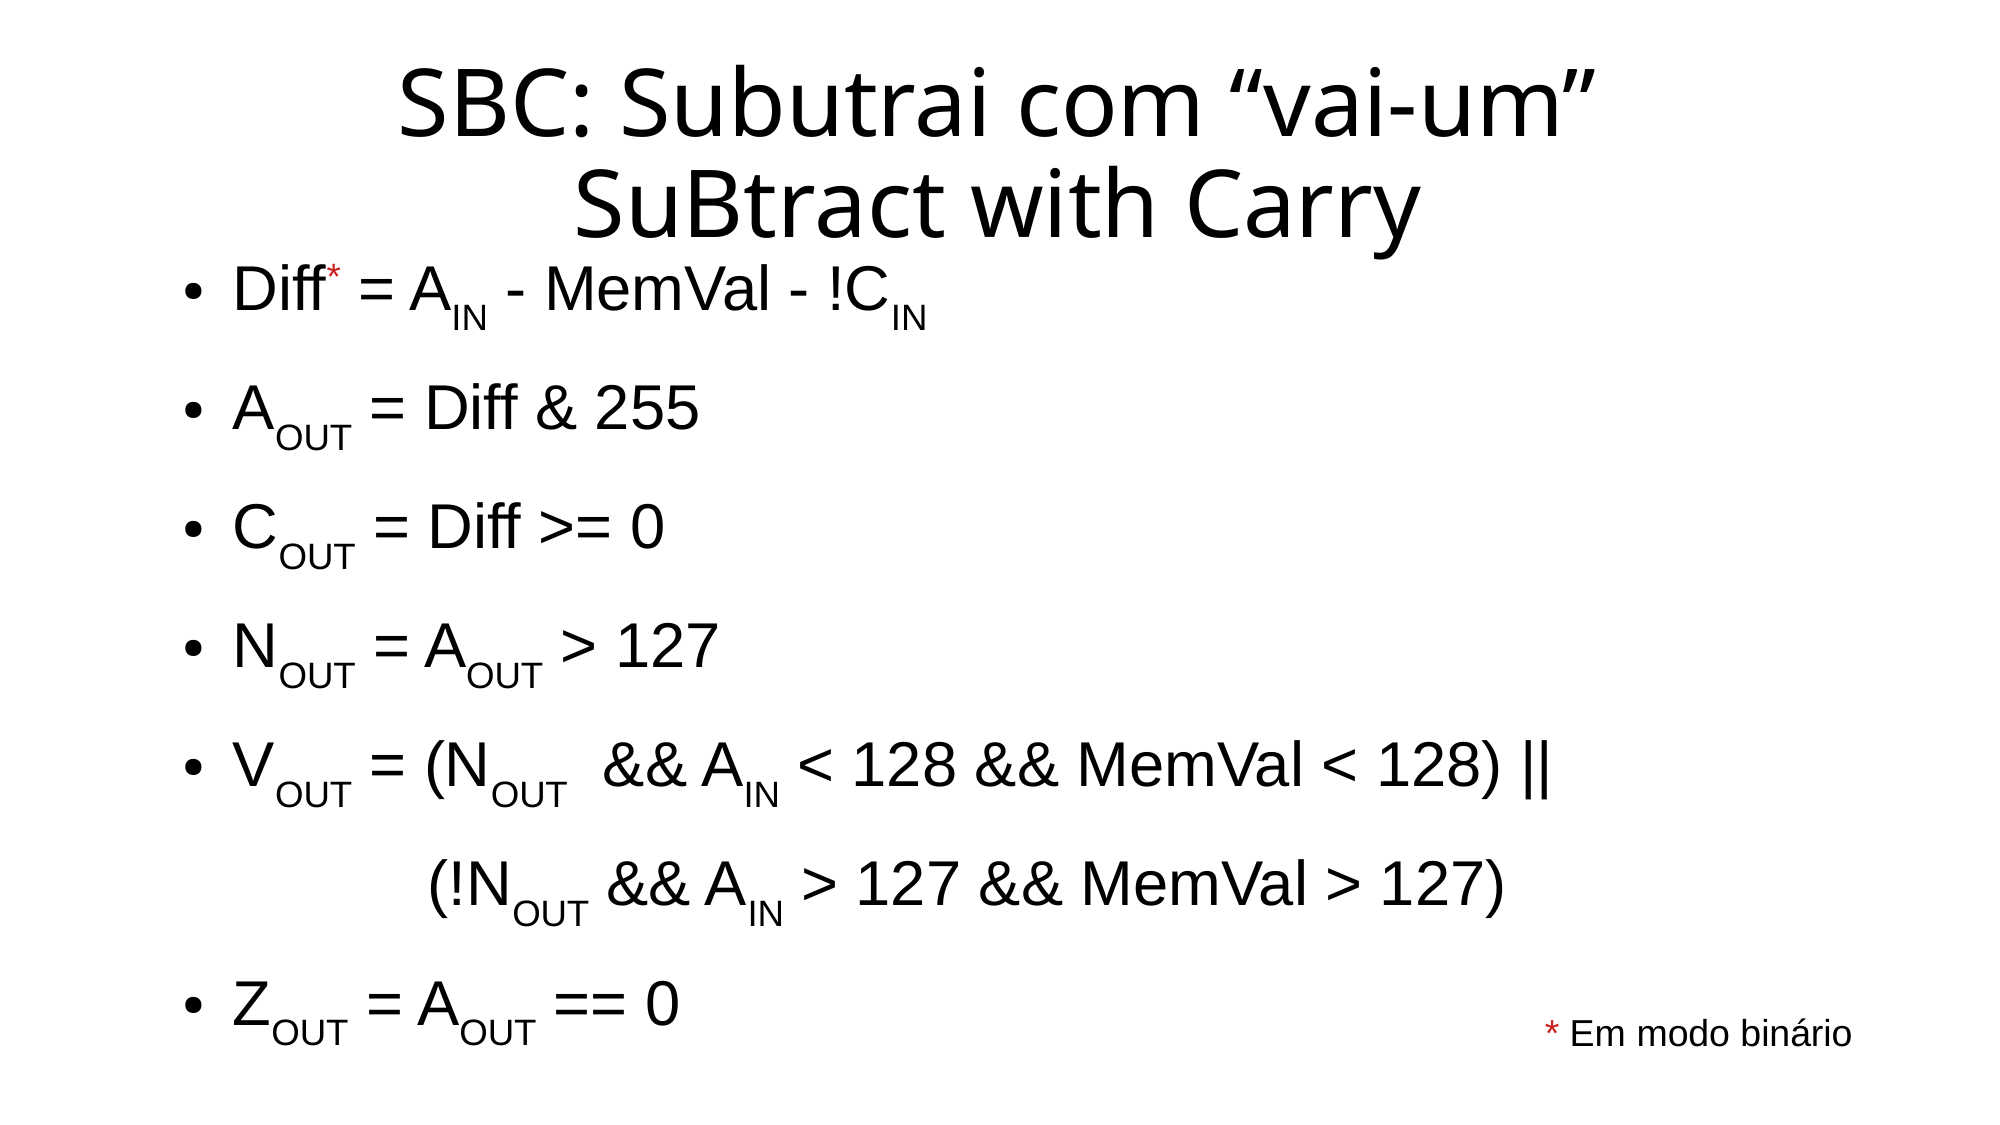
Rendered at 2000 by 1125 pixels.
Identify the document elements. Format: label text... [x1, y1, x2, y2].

title SBC: Subutrai com “vai-um” SuBtract with Carry [30, 48, 1966, 266]
list Diff* = AIN - MemVal - !CIN AOUT = Diff & 255 COUT = Diff >= 0 NOUT = AOUT > 127 VOUT = (NOUT && AIN < 128 && MemVal < 128) || (!NOUT && AIN > 127 && MemVal > 127) ZOUT = AOUT == 0 [150, 266, 1876, 1066]
text_box * Em modo binário [1530, 1005, 1890, 1104]
